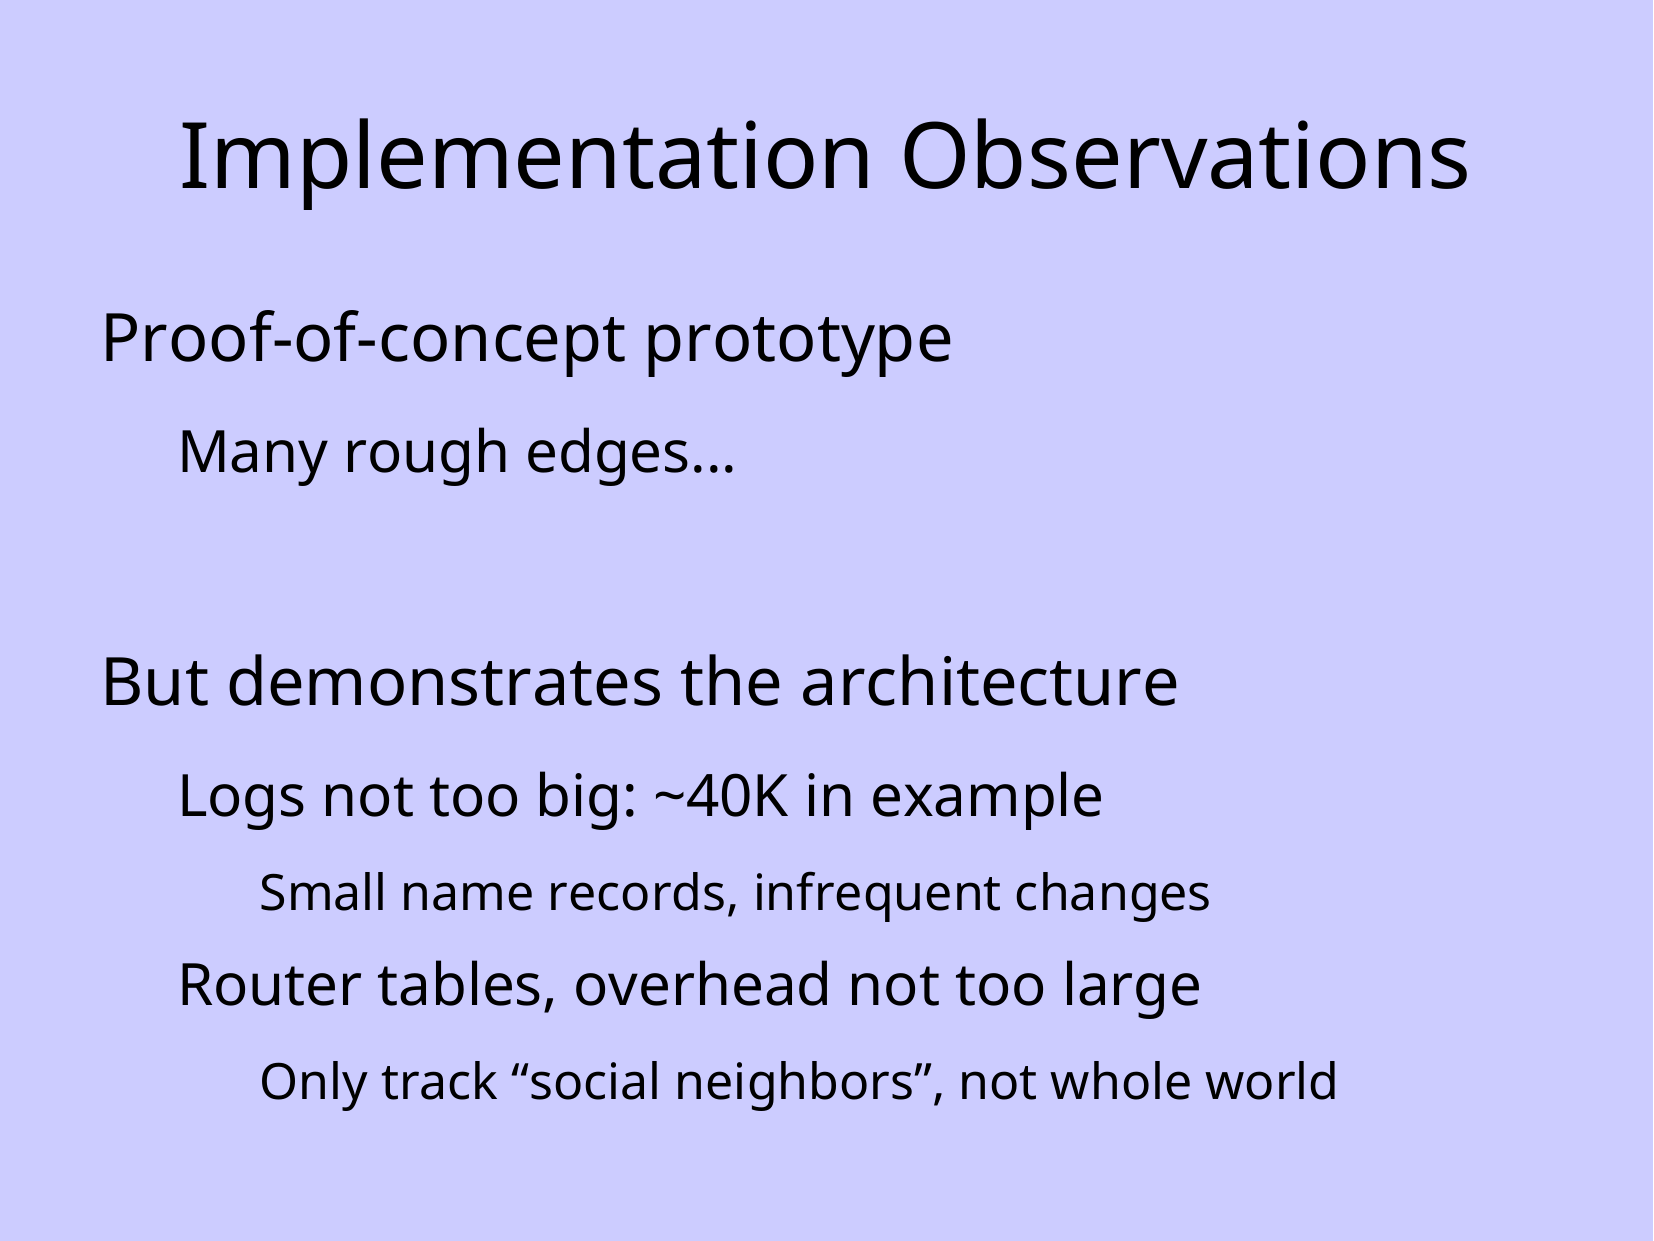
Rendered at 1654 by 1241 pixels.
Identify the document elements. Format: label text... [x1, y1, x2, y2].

list Proof-of-concept prototype Many rough edges... But demonstrates the architecture Logs not too big: ~40K in example Small name records, infrequent changes Router tables, overhead not too large Only track “social neighbors”, not whole world [82, 290, 1571, 1111]
title Implementation Observations [82, 49, 1571, 257]
